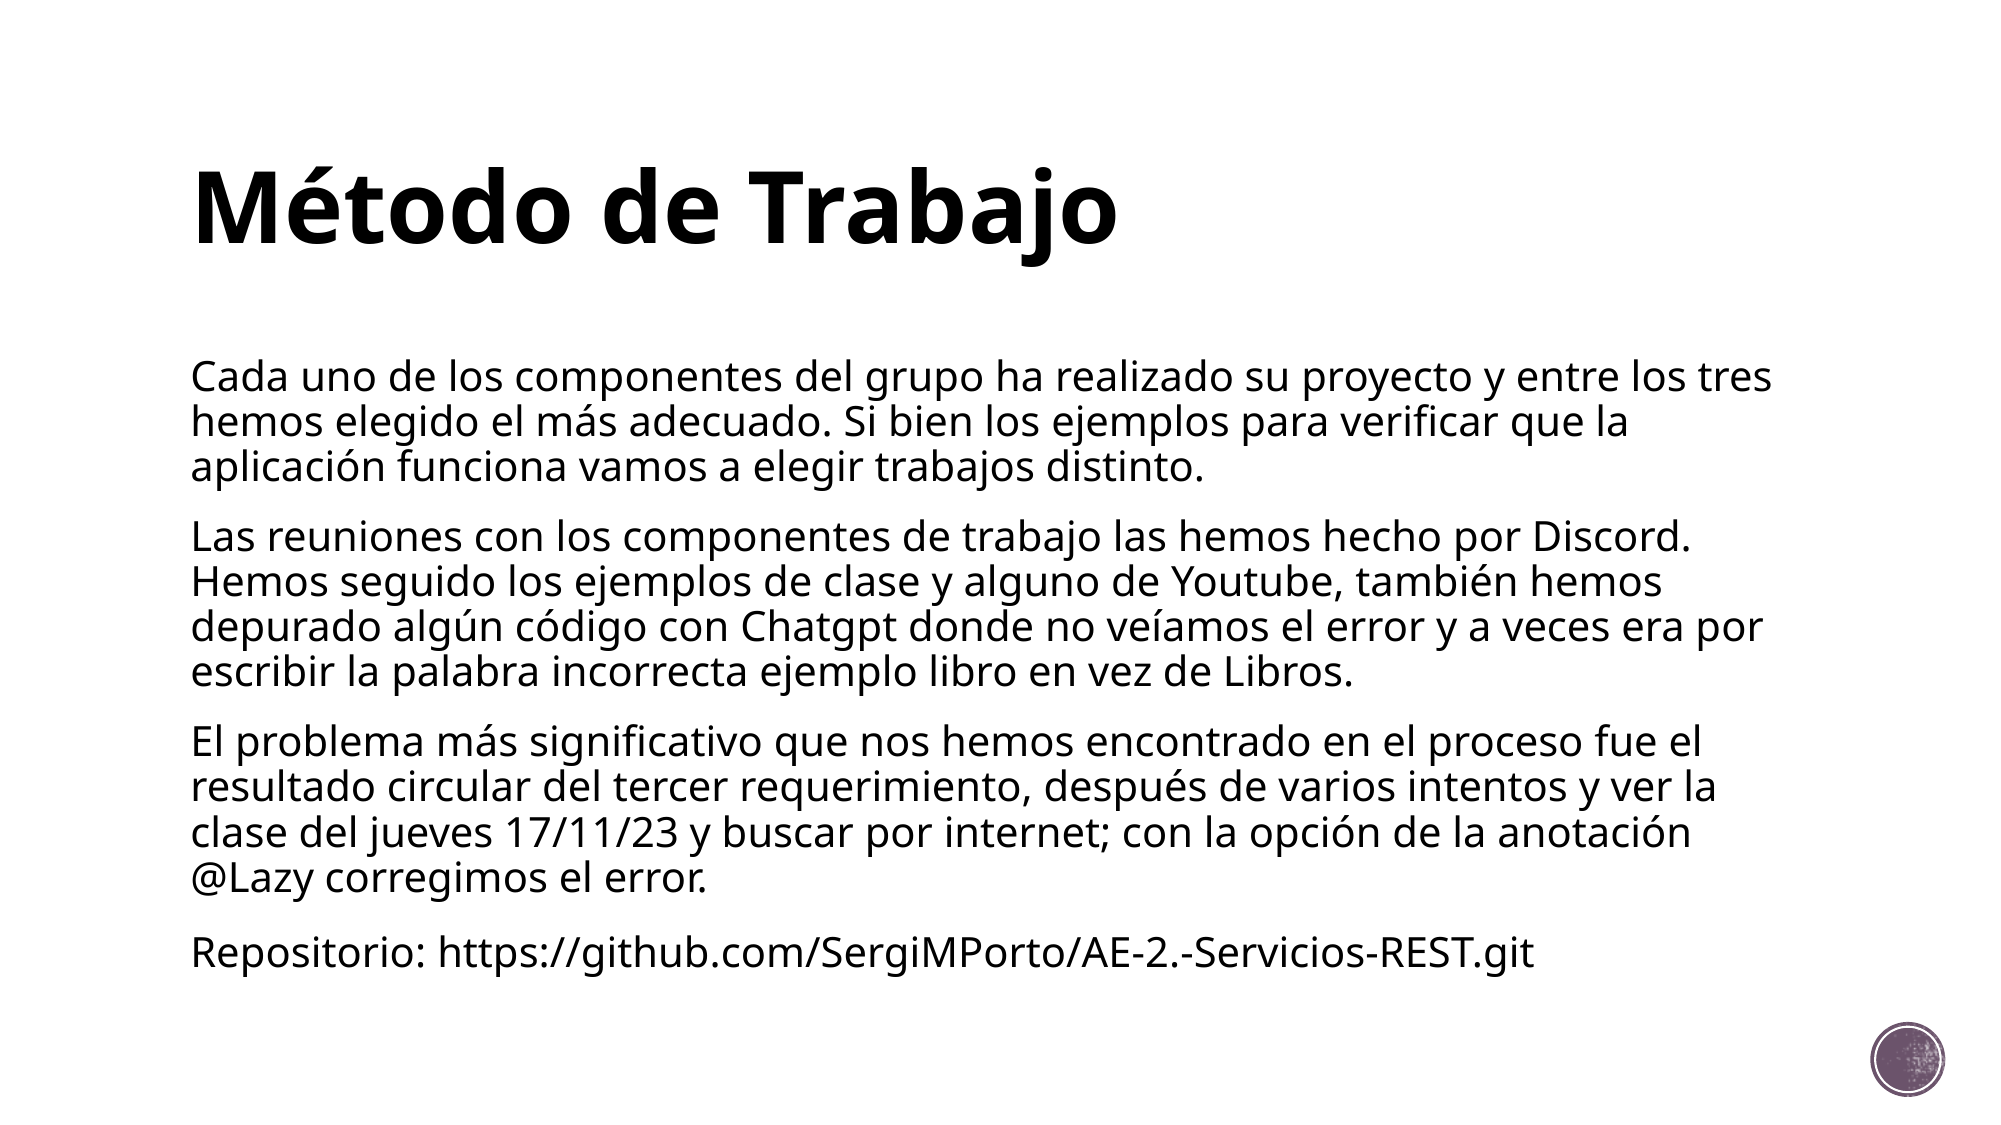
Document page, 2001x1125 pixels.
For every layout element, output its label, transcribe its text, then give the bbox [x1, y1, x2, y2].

title Método de Trabajo [175, 79, 1826, 344]
list Cada uno de los componentes del grupo ha realizado su proyecto y entre los tres hemos elegido el más adecuado. Si bien los ejemplos para verificar que la aplicación funciona vamos a elegir trabajos distinto. Las reuniones con los componentes de trabajo las hemos hecho por Discord. Hemos seguido los ejemplos de clase y alguno de Youtube, también hemos depurado algún código con Chatgpt donde no veíamos el error y a veces era por escribir la palabra incorrecta ejemplo libro en vez de Libros. El problema más significativo que nos hemos encontrado en el proceso fue el resultado circular del tercer requerimiento, después de varios intentos y ver la clase del jueves 17/11/23 y buscar por internet; con la opción de la anotación @Lazy corregimos el error. Repositorio: https://github.com/SergiMPorto/AE-2.-Servicios-REST.git [175, 348, 1826, 1013]
